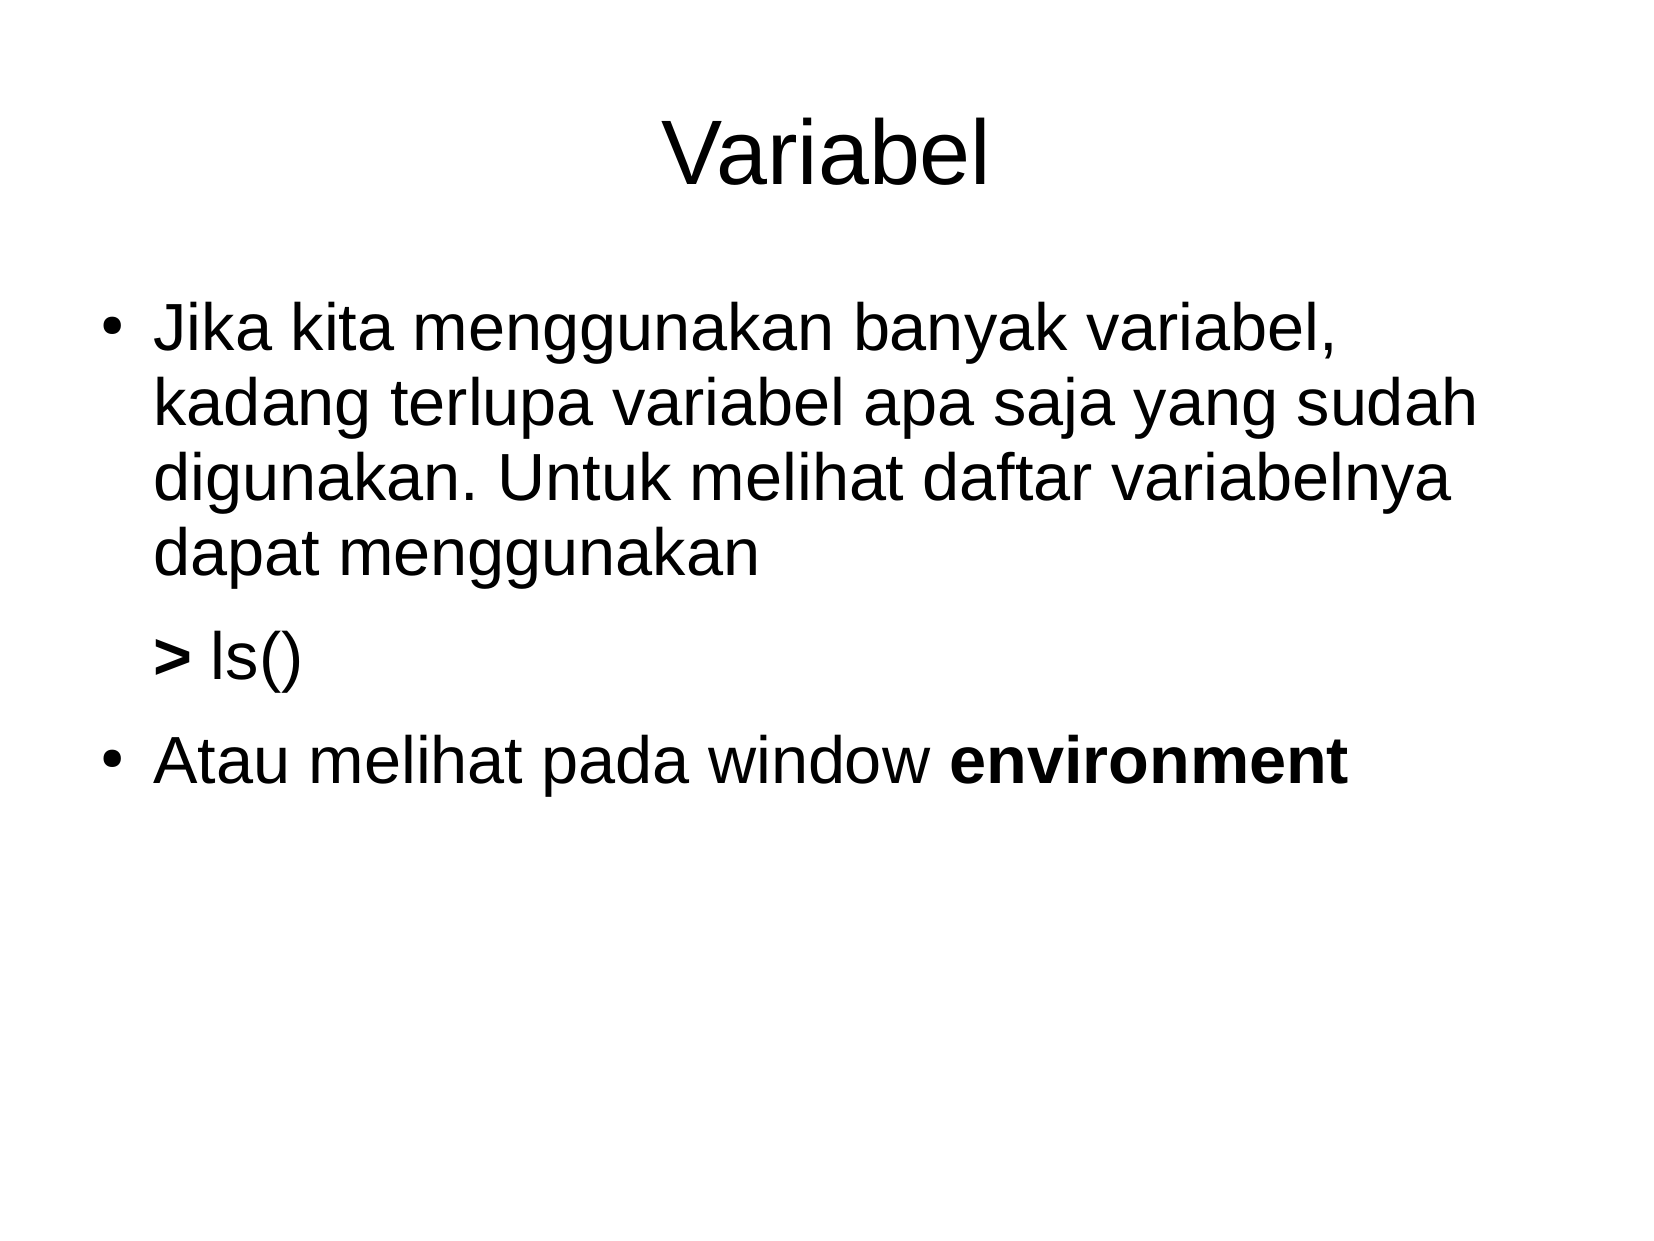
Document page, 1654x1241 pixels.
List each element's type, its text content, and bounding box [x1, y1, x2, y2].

list Jika kita menggunakan banyak variabel, kadang terlupa variabel apa saja yang sudah digunakan. Untuk melihat daftar variabelnya dapat menggunakan > ls() Atau melihat pada window environment [82, 290, 1571, 1010]
title Variabel [82, 49, 1571, 257]
